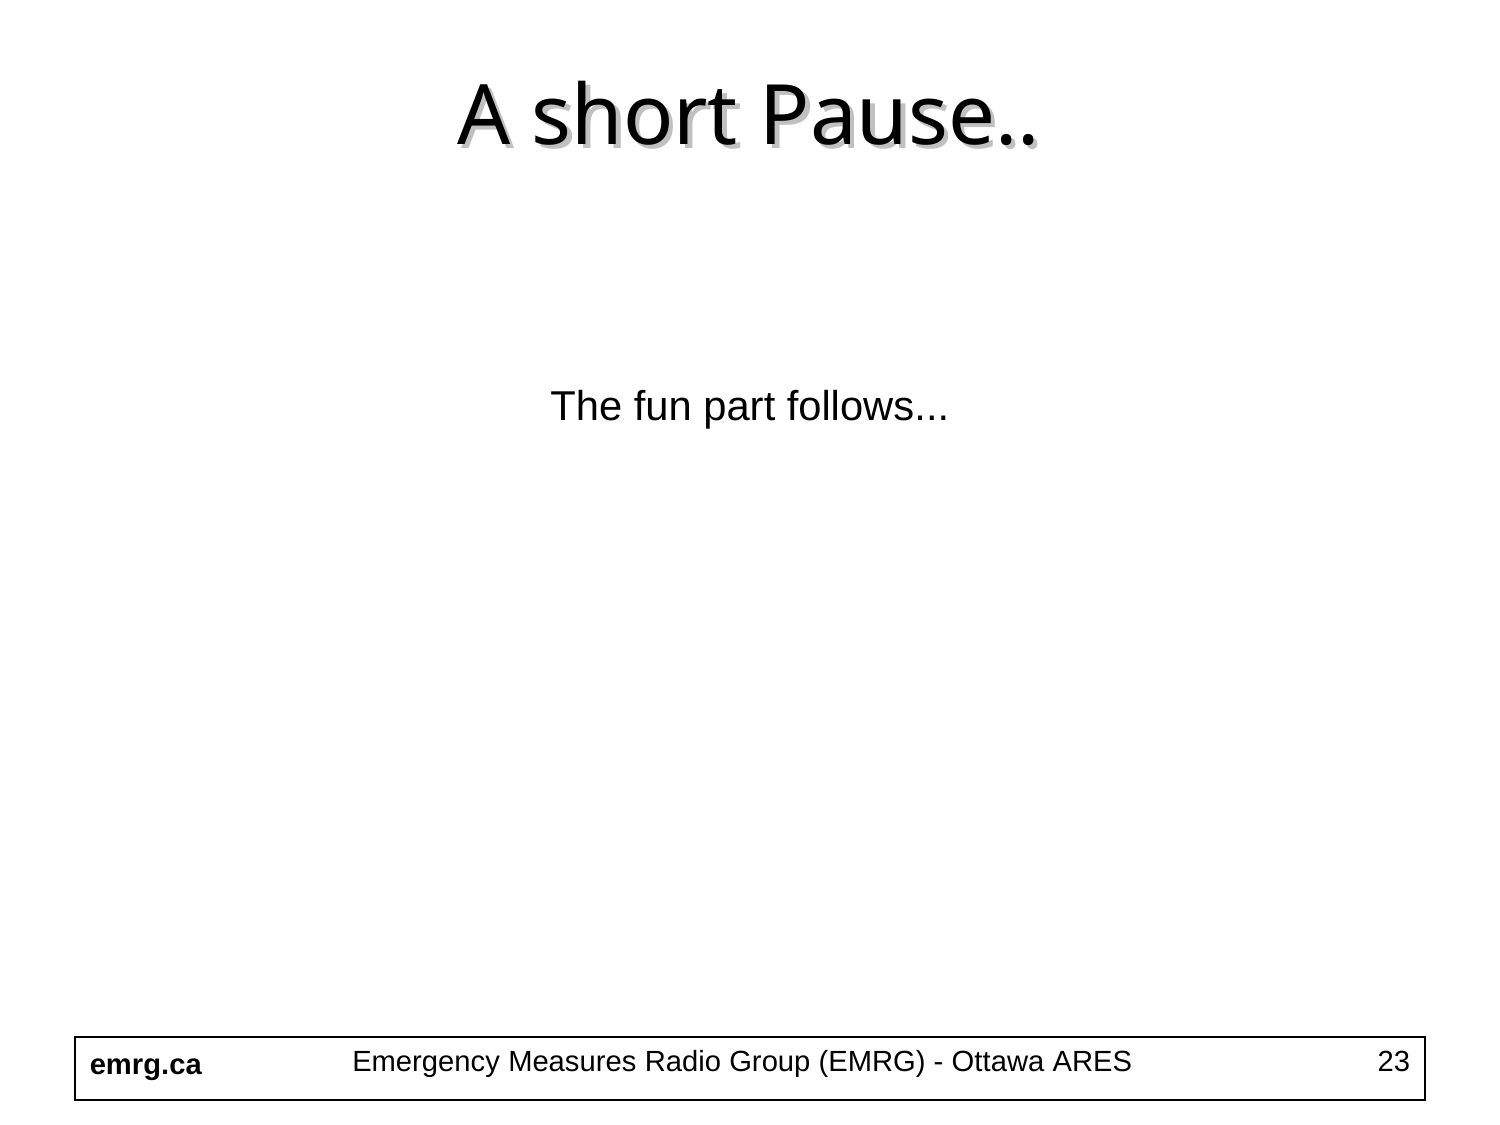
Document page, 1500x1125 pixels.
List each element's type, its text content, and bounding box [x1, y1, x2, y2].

text_box The fun part follows... [535, 370, 965, 437]
text_box A short Pause.. [62, 53, 1435, 169]
